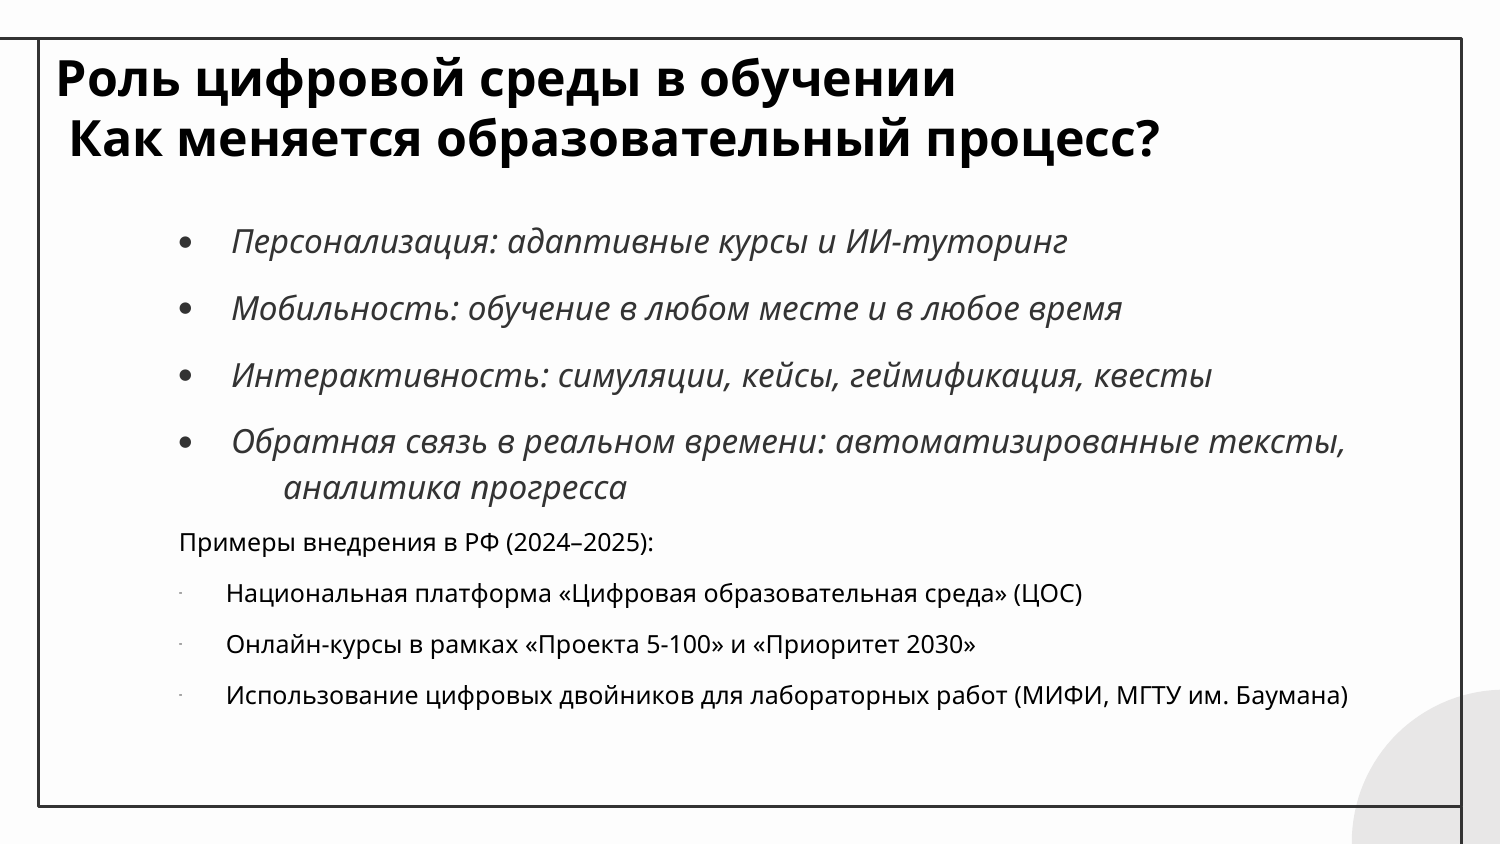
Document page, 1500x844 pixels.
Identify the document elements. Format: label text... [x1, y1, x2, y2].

title Роль цифровой среды в обучении Как меняется образовательный процесс? [40, 31, 1305, 202]
list Персонализация: адаптивные курсы и ИИ-туторинг Мобильность: обучение в любом месте и в любое время Интерактивность: симуляции, кейсы, геймификация, квесты Обратная связь в реальном времени: автоматизированные тексты, аналитика прогресса Примеры внедрения в РФ (2024–2025): Национальная платформа «Цифровая образовательная среда» (ЦОС) Онлайн-курсы в рамках «Проекта 5-100» и «Приоритет 2030» Использование цифровых двойников для лабораторных работ (МИФИ, МГТУ им. Баумана) [118, 199, 1382, 792]
